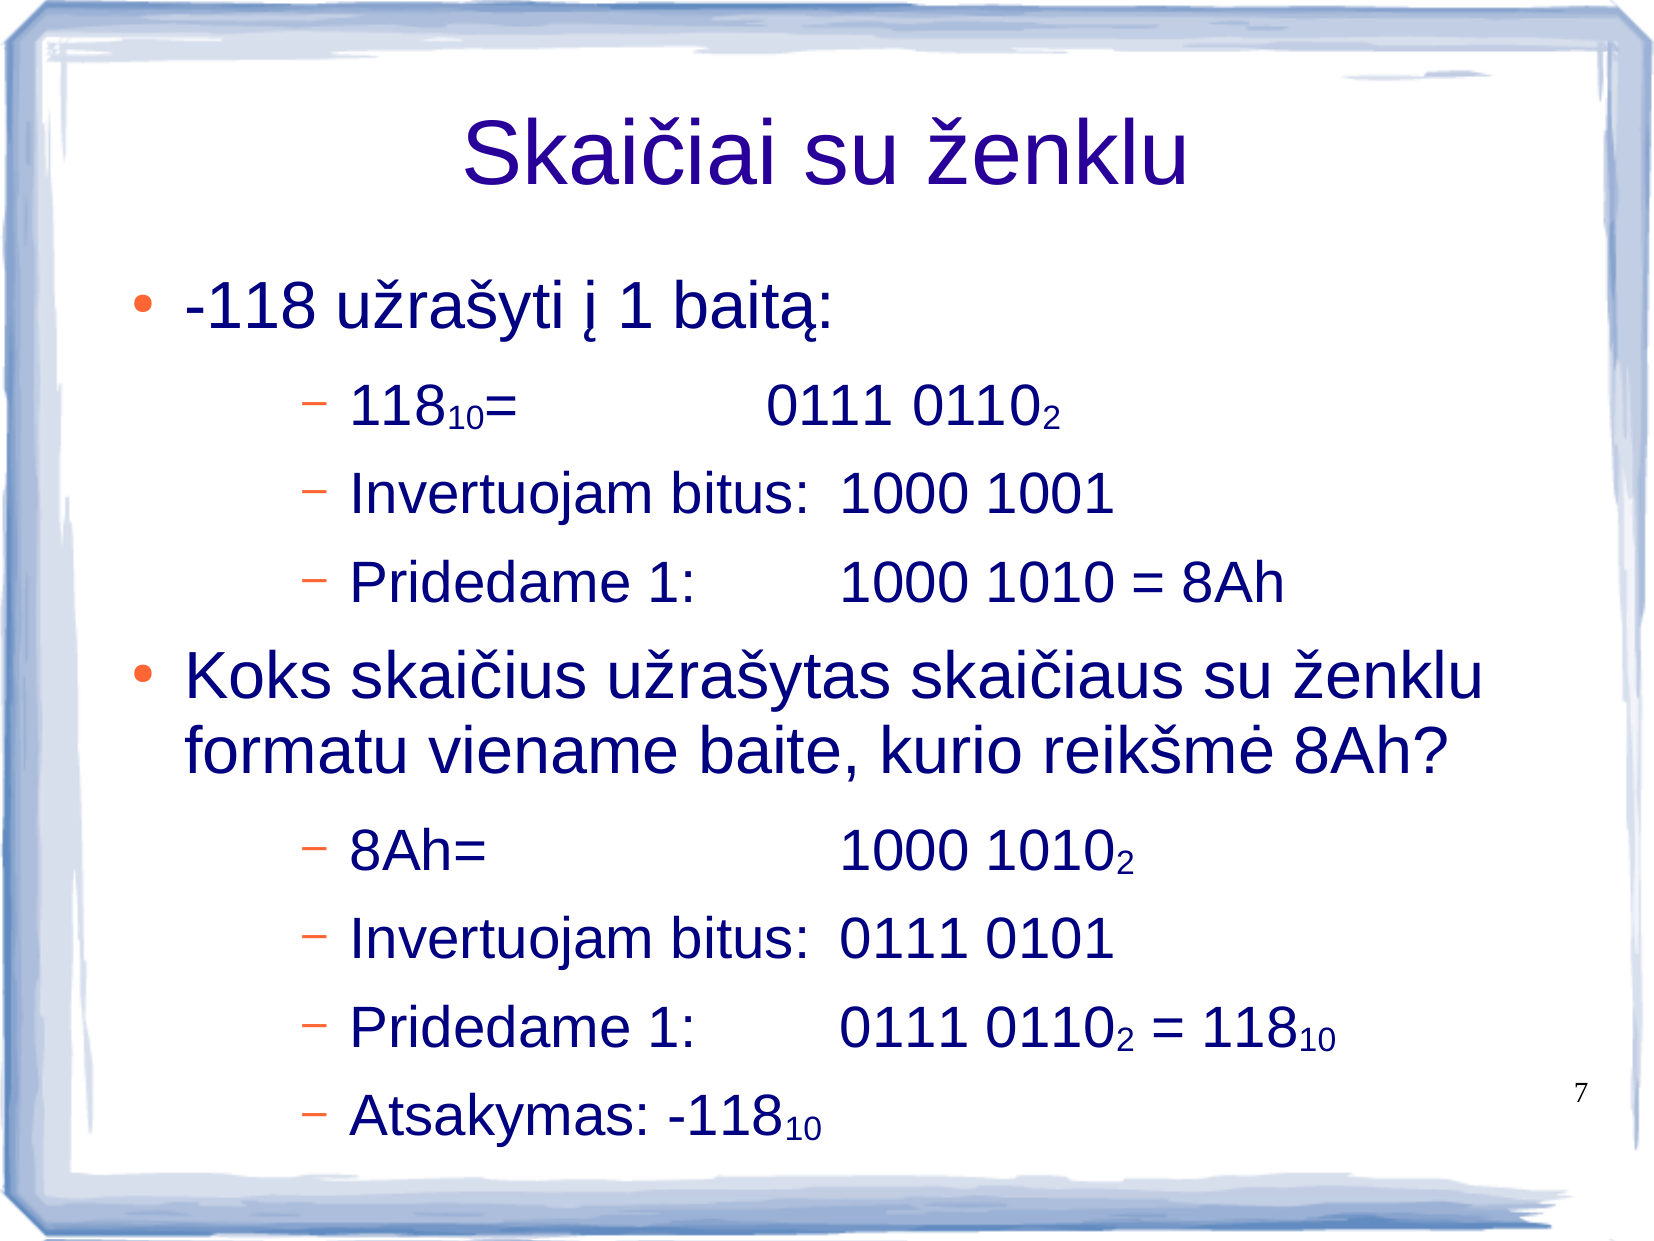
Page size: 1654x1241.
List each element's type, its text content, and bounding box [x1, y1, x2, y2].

picture [0, 0, 1654, 1241]
list -118 užrašyti į 1 baitą: 11810= 0111 01102 Invertuojam bitus: 1000 1001 Pridedame 1: 1000 1010 = 8Ah Koks skaičius užrašytas skaičiaus su ženklu formatu viename baite, kurio reikšmė 8Ah? 8Ah= 1000 10102 Invertuojam bitus: 0111 0101 Pridedame 1: 0111 01102 = 11810 Atsakymas: -11810 [113, 267, 1567, 1224]
title Skaičiai su ženklu [82, 49, 1571, 257]
